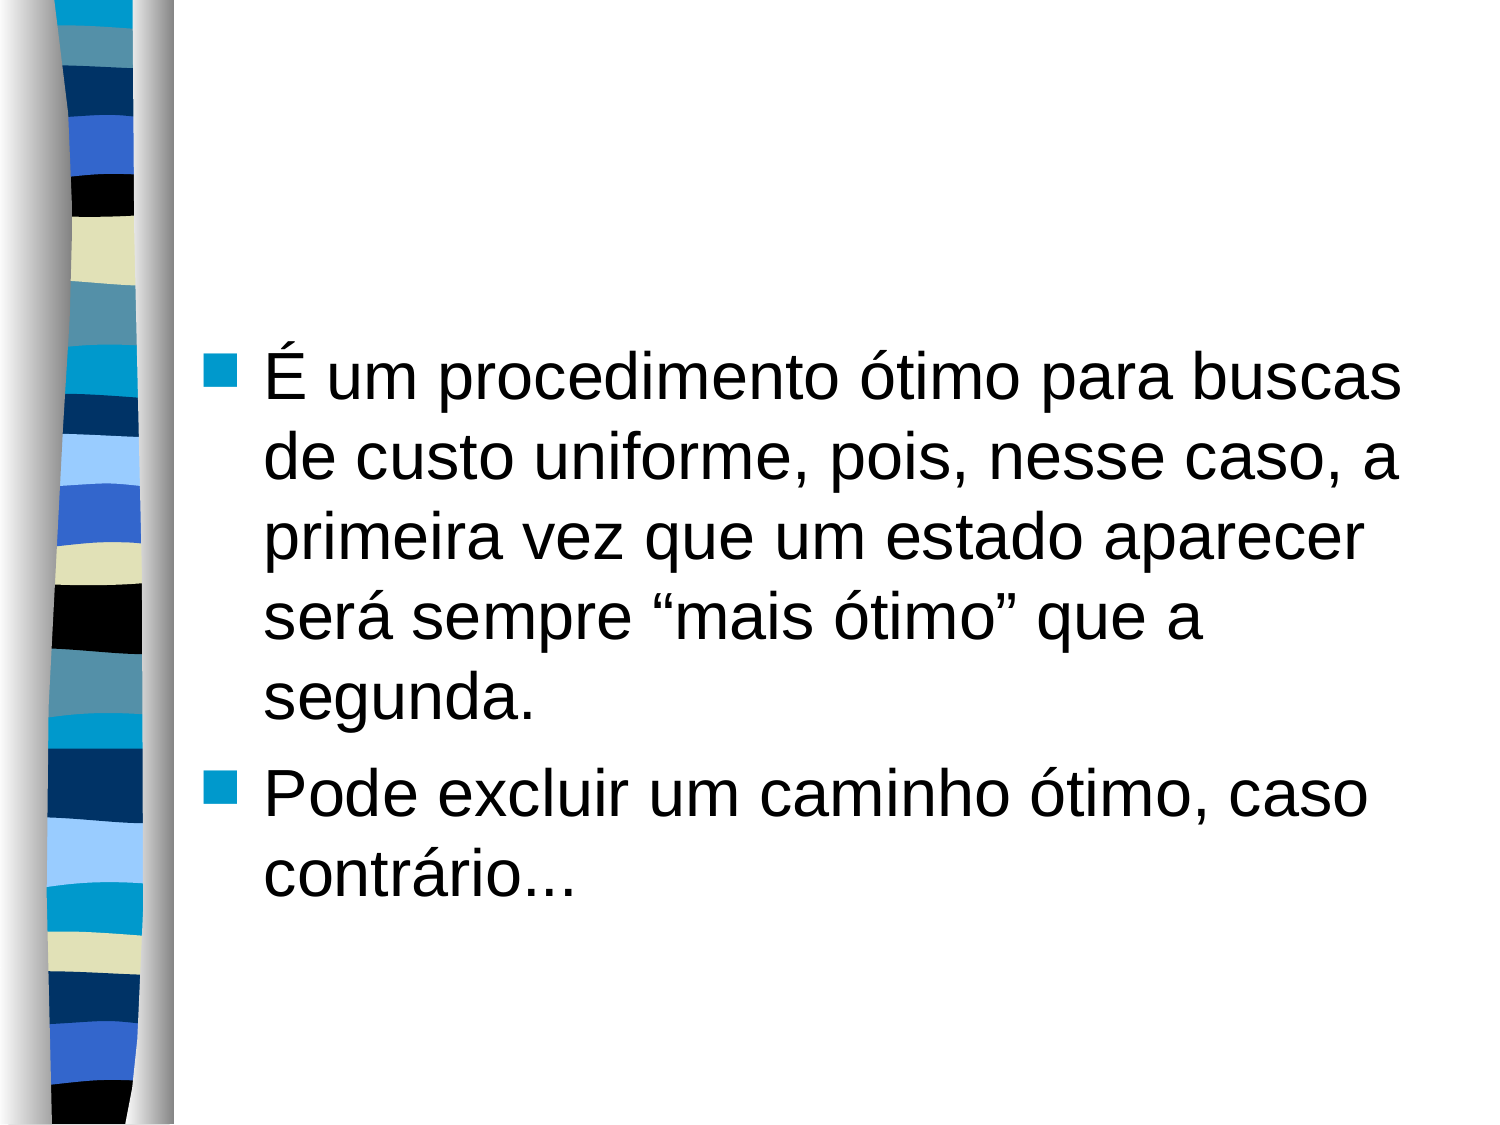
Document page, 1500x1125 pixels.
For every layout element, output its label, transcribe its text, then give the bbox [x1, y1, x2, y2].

list É um procedimento ótimo para buscas de custo uniforme, pois, nesse caso, a primeira vez que um estado aparecer será sempre “mais ótimo” que a segunda. Pode excluir um caminho ótimo, caso contrário... [192, 324, 1468, 1000]
